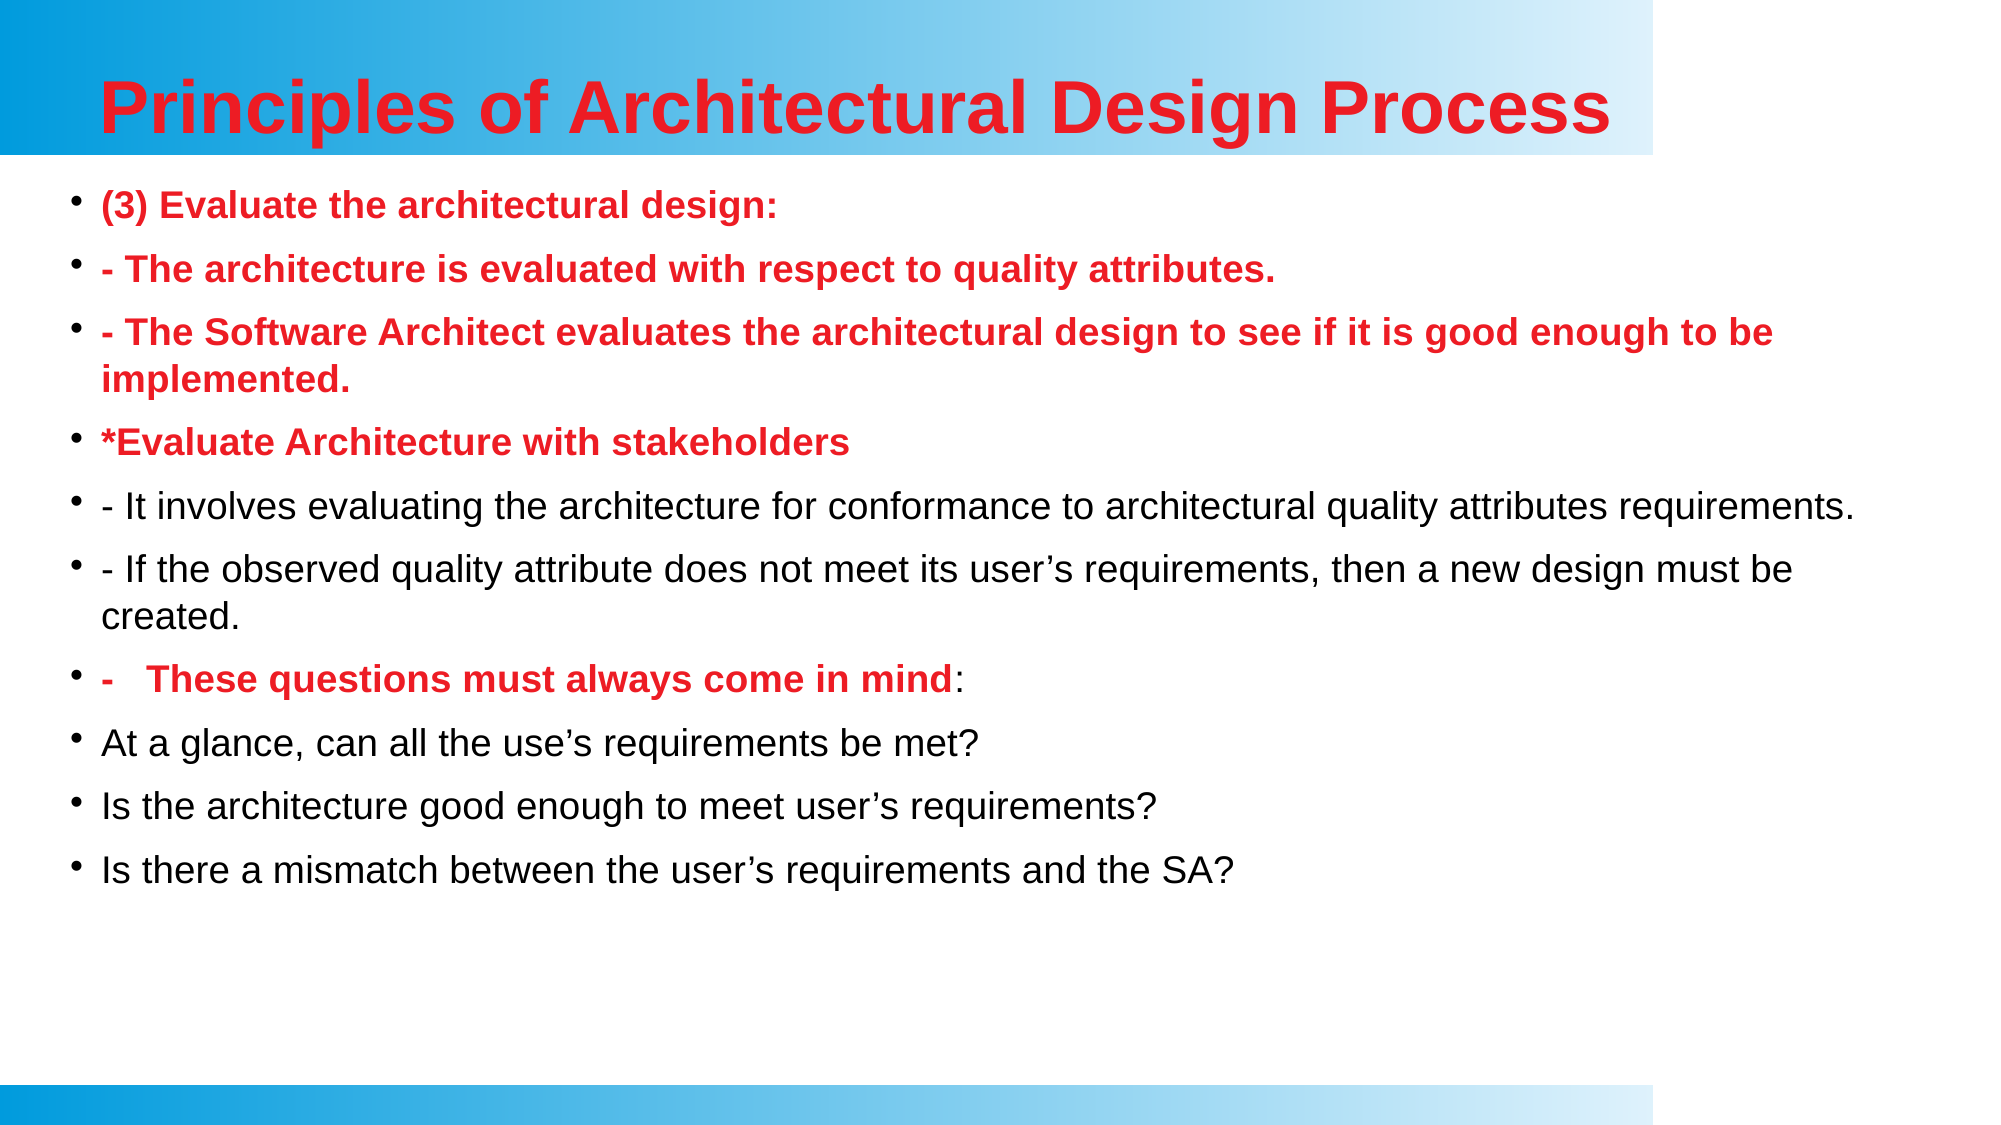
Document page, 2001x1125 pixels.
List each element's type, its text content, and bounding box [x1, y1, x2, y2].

title Principles of Architectural Design Process [99, 9, 1900, 179]
list (3) Evaluate the architectural design: - The architecture is evaluated with respect to quality attributes. - The Software Architect evaluates the architectural design to see if it is good enough to be implemented. *Evaluate Architecture with stakeholders - It involves evaluating the architecture for conformance to architectural quality attributes requirements. - If the observed quality attribute does not meet its user’s requirements, then a new design must be created. - These questions must always come in mind: At a glance, can all the use’s requirements be met? Is the architecture good enough to meet user’s requirements? Is there a mismatch between the user’s requirements and the SA? [60, 179, 1900, 916]
